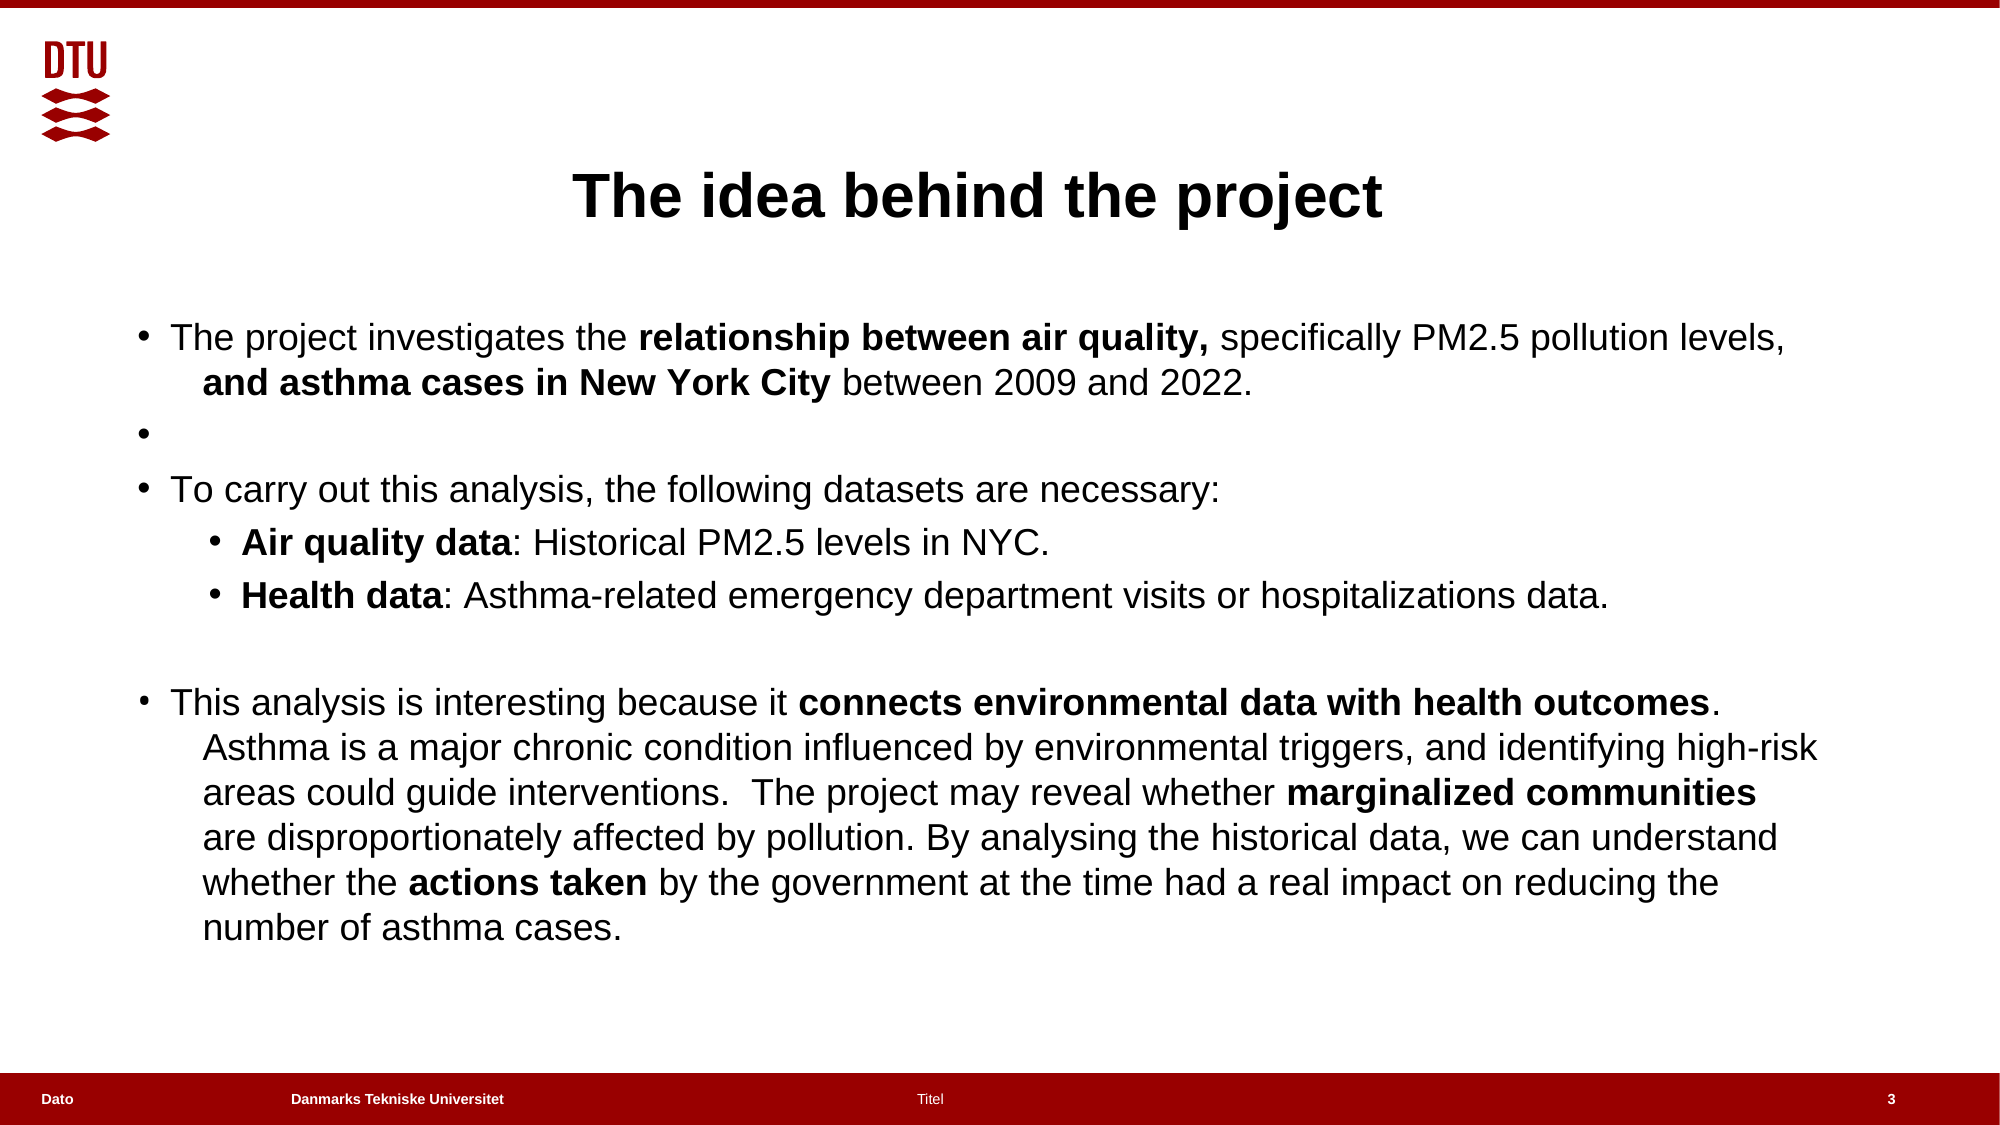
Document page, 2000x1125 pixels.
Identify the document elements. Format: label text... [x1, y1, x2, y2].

text_box Titel [917, 1073, 1819, 1125]
title The idea behind the project [137, 69, 1819, 230]
text_box Dato [41, 1073, 223, 1125]
text_box 3 [1887, 1073, 1959, 1125]
list The project investigates the relationship between air quality, specifically PM2.5 pollution levels, and asthma cases in New York City between 2009 and 2022. To carry out this analysis, the following datasets are necessary: Air quality data: Historical PM2.5 levels in NYC. Health data: Asthma-related emergency department visits or hospitalizations data. This analysis is interesting because it connects environmental data with health outcomes. Asthma is a major chronic condition influenced by environmental triggers, and identifying high-risk areas could guide interventions. The project may reveal whether marginalized communities are disproportionately affected by pollution. By analysing the historical data, we can understand whether the actions taken by the government at the time had a real impact on reducing the number of asthma cases. [137, 312, 1819, 1059]
